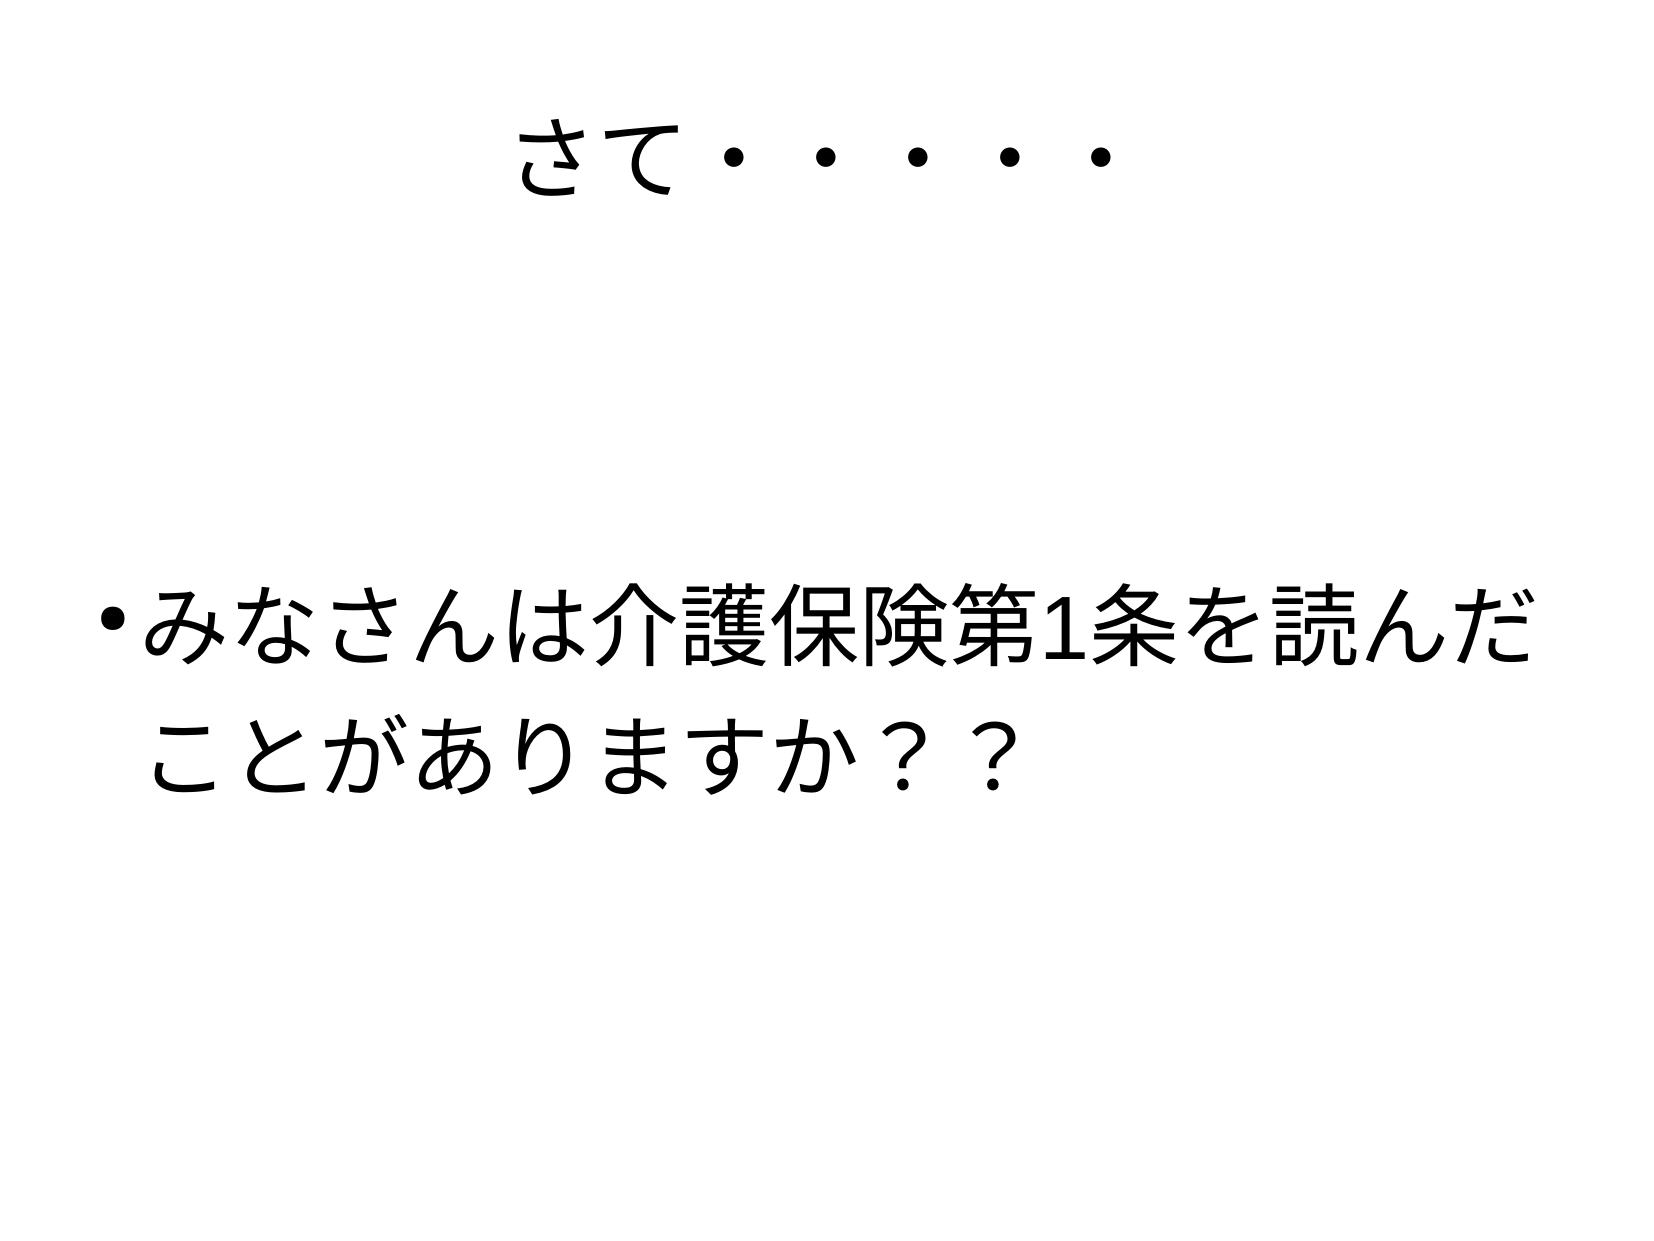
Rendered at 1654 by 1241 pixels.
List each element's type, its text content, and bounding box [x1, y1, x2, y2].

list みなさんは介護保険第1条を読んだことがありますか？？ [82, 555, 1571, 821]
title さて・・・・・ [82, 49, 1571, 257]
